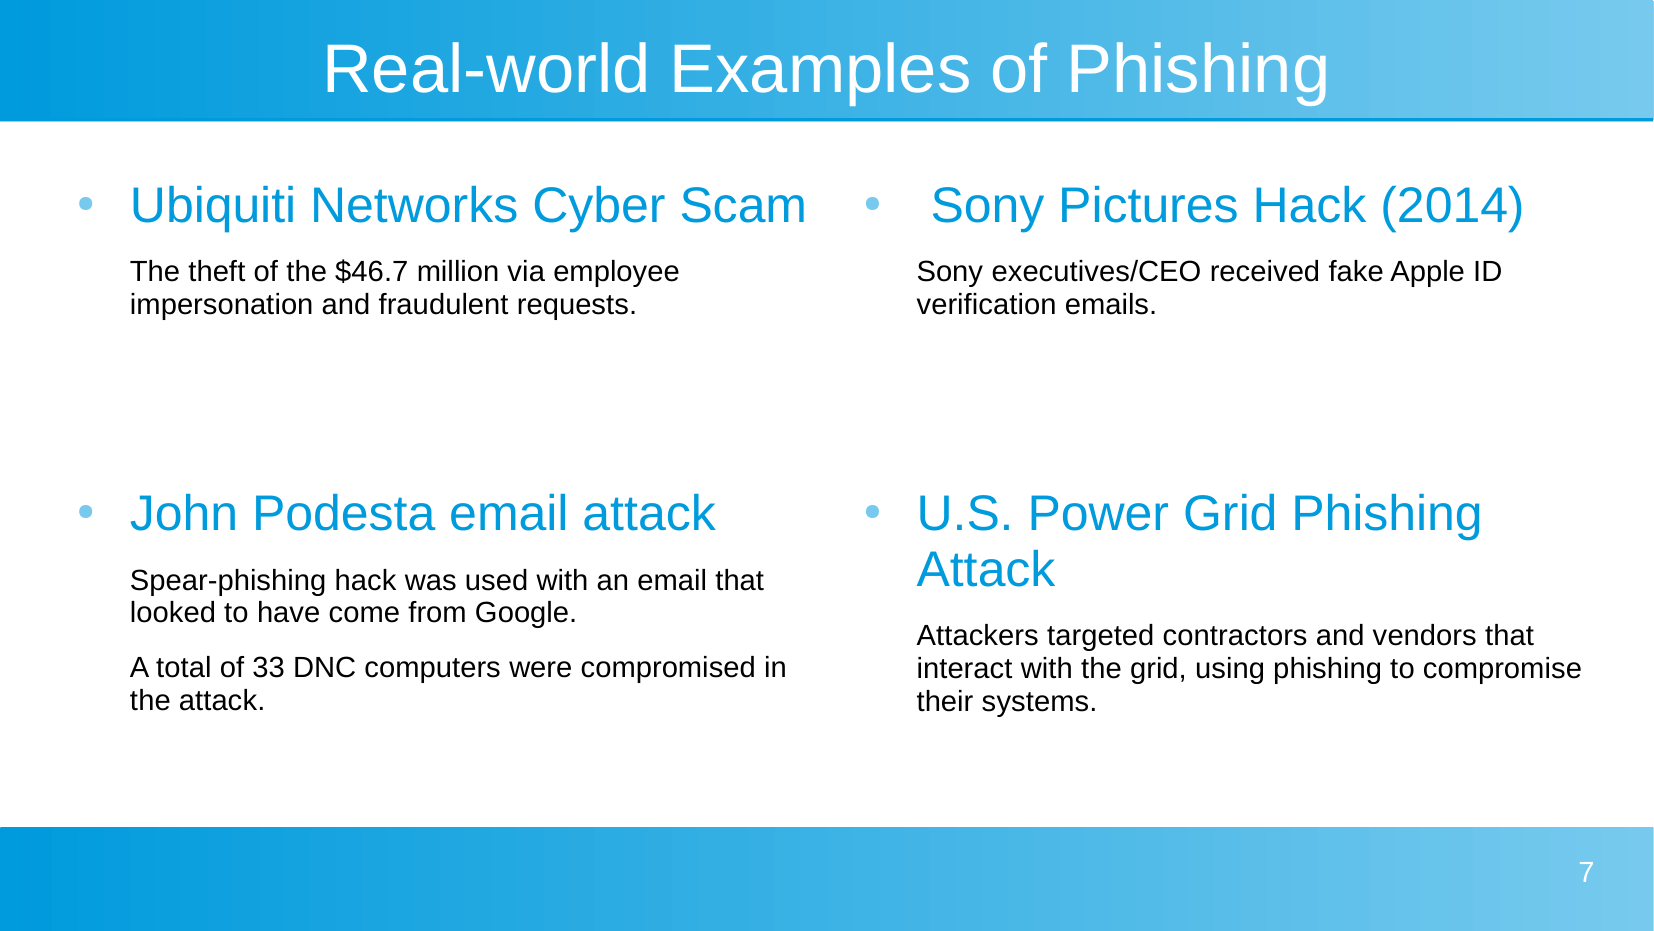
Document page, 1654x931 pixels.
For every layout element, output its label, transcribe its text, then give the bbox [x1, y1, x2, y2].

title Real-world Examples of Phishing [59, 29, 1595, 108]
list John Podesta email attack Spear-phishing hack was used with an email that looked to have come from Google. A total of 33 DNC computers were compromised in the attack. [59, 485, 809, 768]
list Sony Pictures Hack (2014) Sony executives/CEO received fake Apple ID verification emails. [845, 177, 1596, 459]
list Ubiquiti Networks Cyber Scam The theft of the $46.7 million via employee impersonation and fraudulent requests. [59, 177, 809, 459]
list U.S. Power Grid Phishing Attack Attackers targeted contractors and vendors that interact with the grid, using phishing to compromise their systems. [845, 485, 1596, 768]
